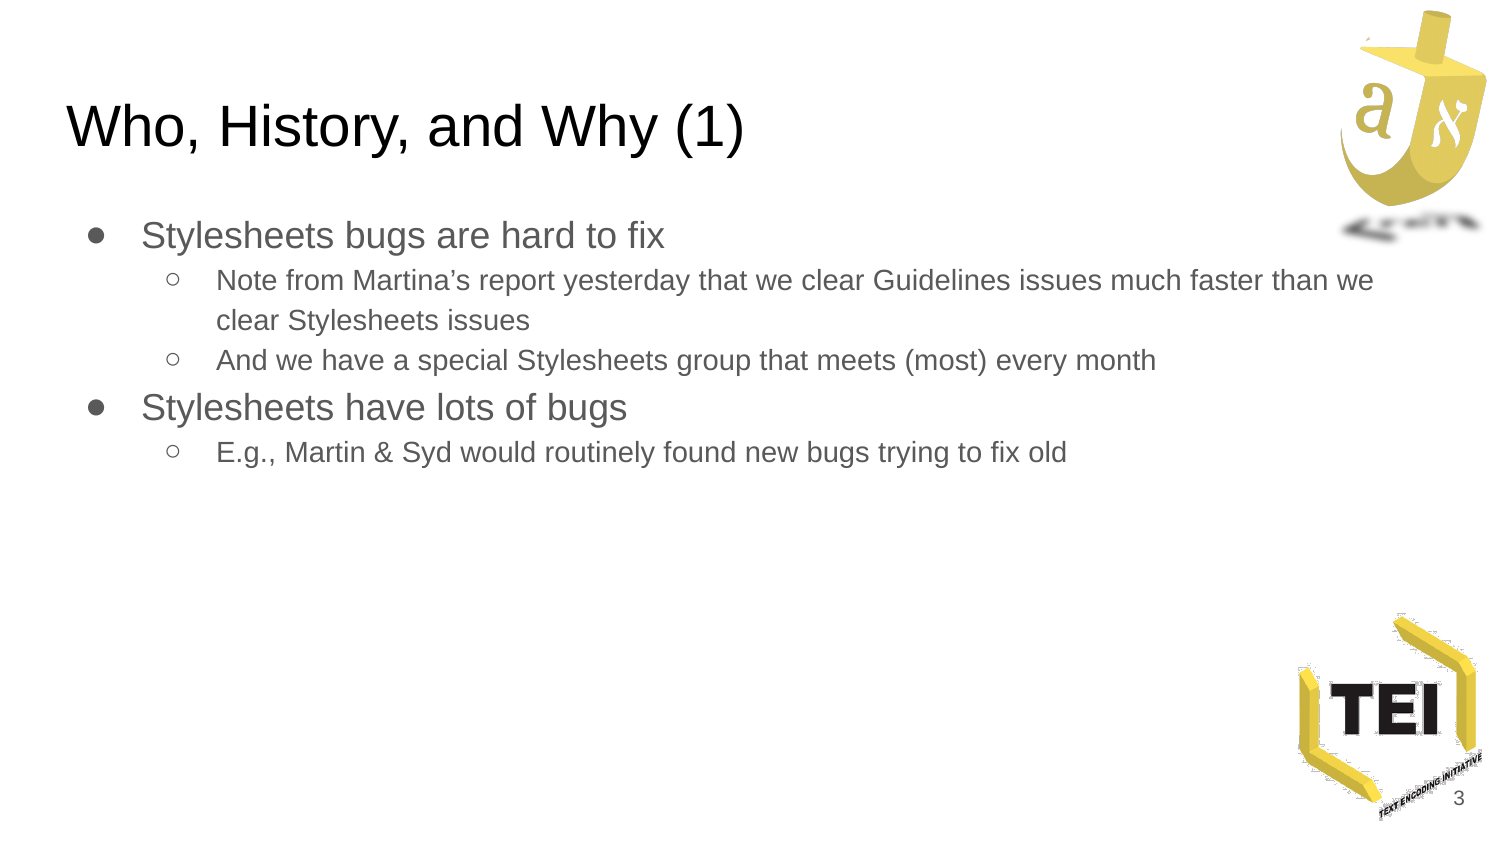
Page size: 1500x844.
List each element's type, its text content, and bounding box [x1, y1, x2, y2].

slide_number <number> [1389, 764, 1480, 830]
list Stylesheets bugs are hard to fix Note from Martina’s report yesterday that we clear Guidelines issues much faster than we clear Stylesheets issues And we have a special Stylesheets group that meets (most) every month Stylesheets have lots of bugs E.g., Martin & Syd would routinely found new bugs trying to fix old [51, 189, 1449, 750]
title Who, History, and Why (1) [51, 72, 1449, 167]
picture [1275, 604, 1500, 830]
picture [1324, 0, 1497, 250]
